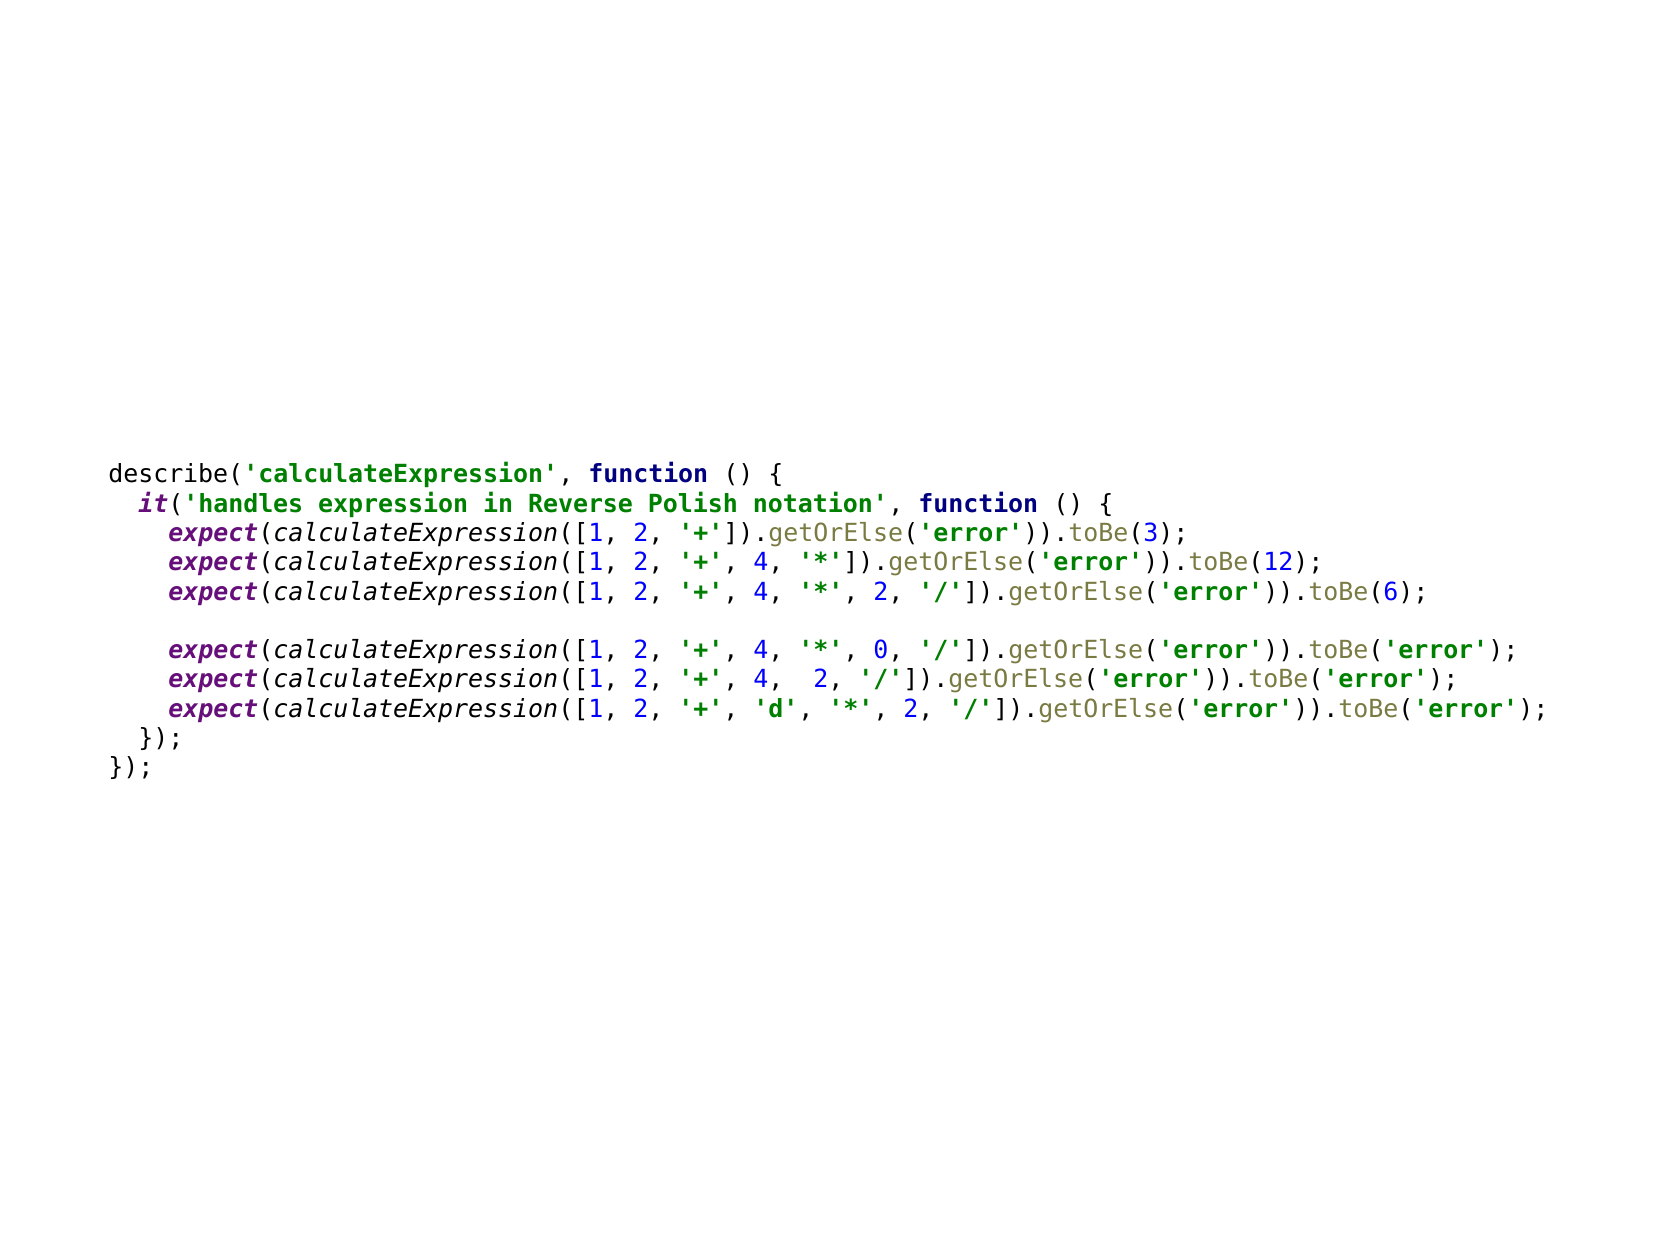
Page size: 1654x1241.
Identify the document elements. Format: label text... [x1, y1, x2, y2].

text_box describe('calculateExpression', function () { it('handles expression in Reverse Polish notation', function () { expect(calculateExpression([1, 2, '+']).getOrElse('error')).toBe(3); expect(calculateExpression([1, 2, '+', 4, '*']).getOrElse('error')).toBe(12); expect(calculateExpression([1, 2, '+', 4, '*', 2, '/']).getOrElse('error')).toBe(6); expect(calculateExpression([1, 2, '+', 4, '*', 0, '/']).getOrElse('error')).toBe('error'); expect(calculateExpression([1, 2, '+', 4, 2, '/']).getOrElse('error')).toBe('error'); expect(calculateExpression([1, 2, '+', 'd', '*', 2, '/']).getOrElse('error')).toBe('error'); }); }); [93, 452, 1564, 790]
